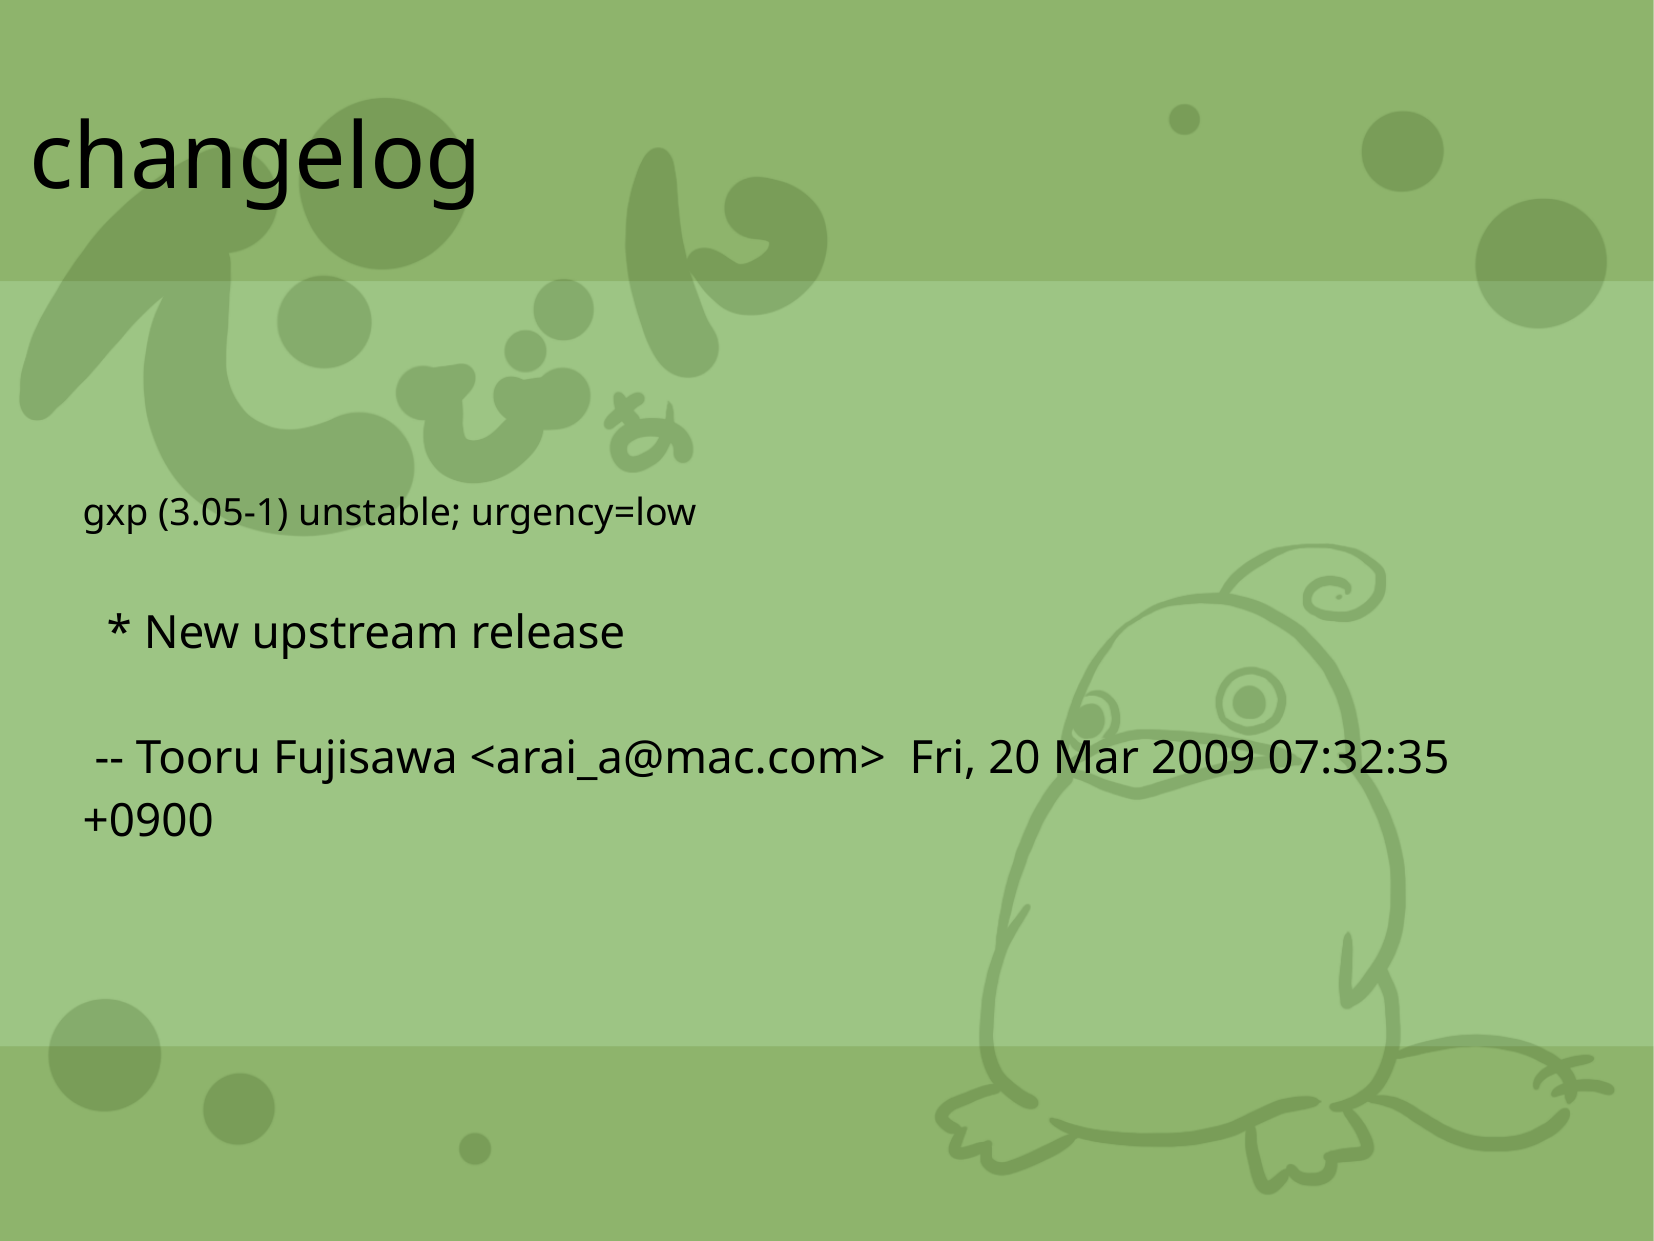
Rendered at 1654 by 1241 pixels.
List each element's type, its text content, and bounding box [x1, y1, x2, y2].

title changelog [29, 49, 1625, 257]
subtitle gxp (3.05-1) unstable; urgency=low * New upstream release -- Tooru Fujisawa <arai_a@mac.com> Fri, 20 Mar 2009 07:32:35 +0900 [82, 289, 1571, 1109]
picture [0, 0, 1654, 1241]
